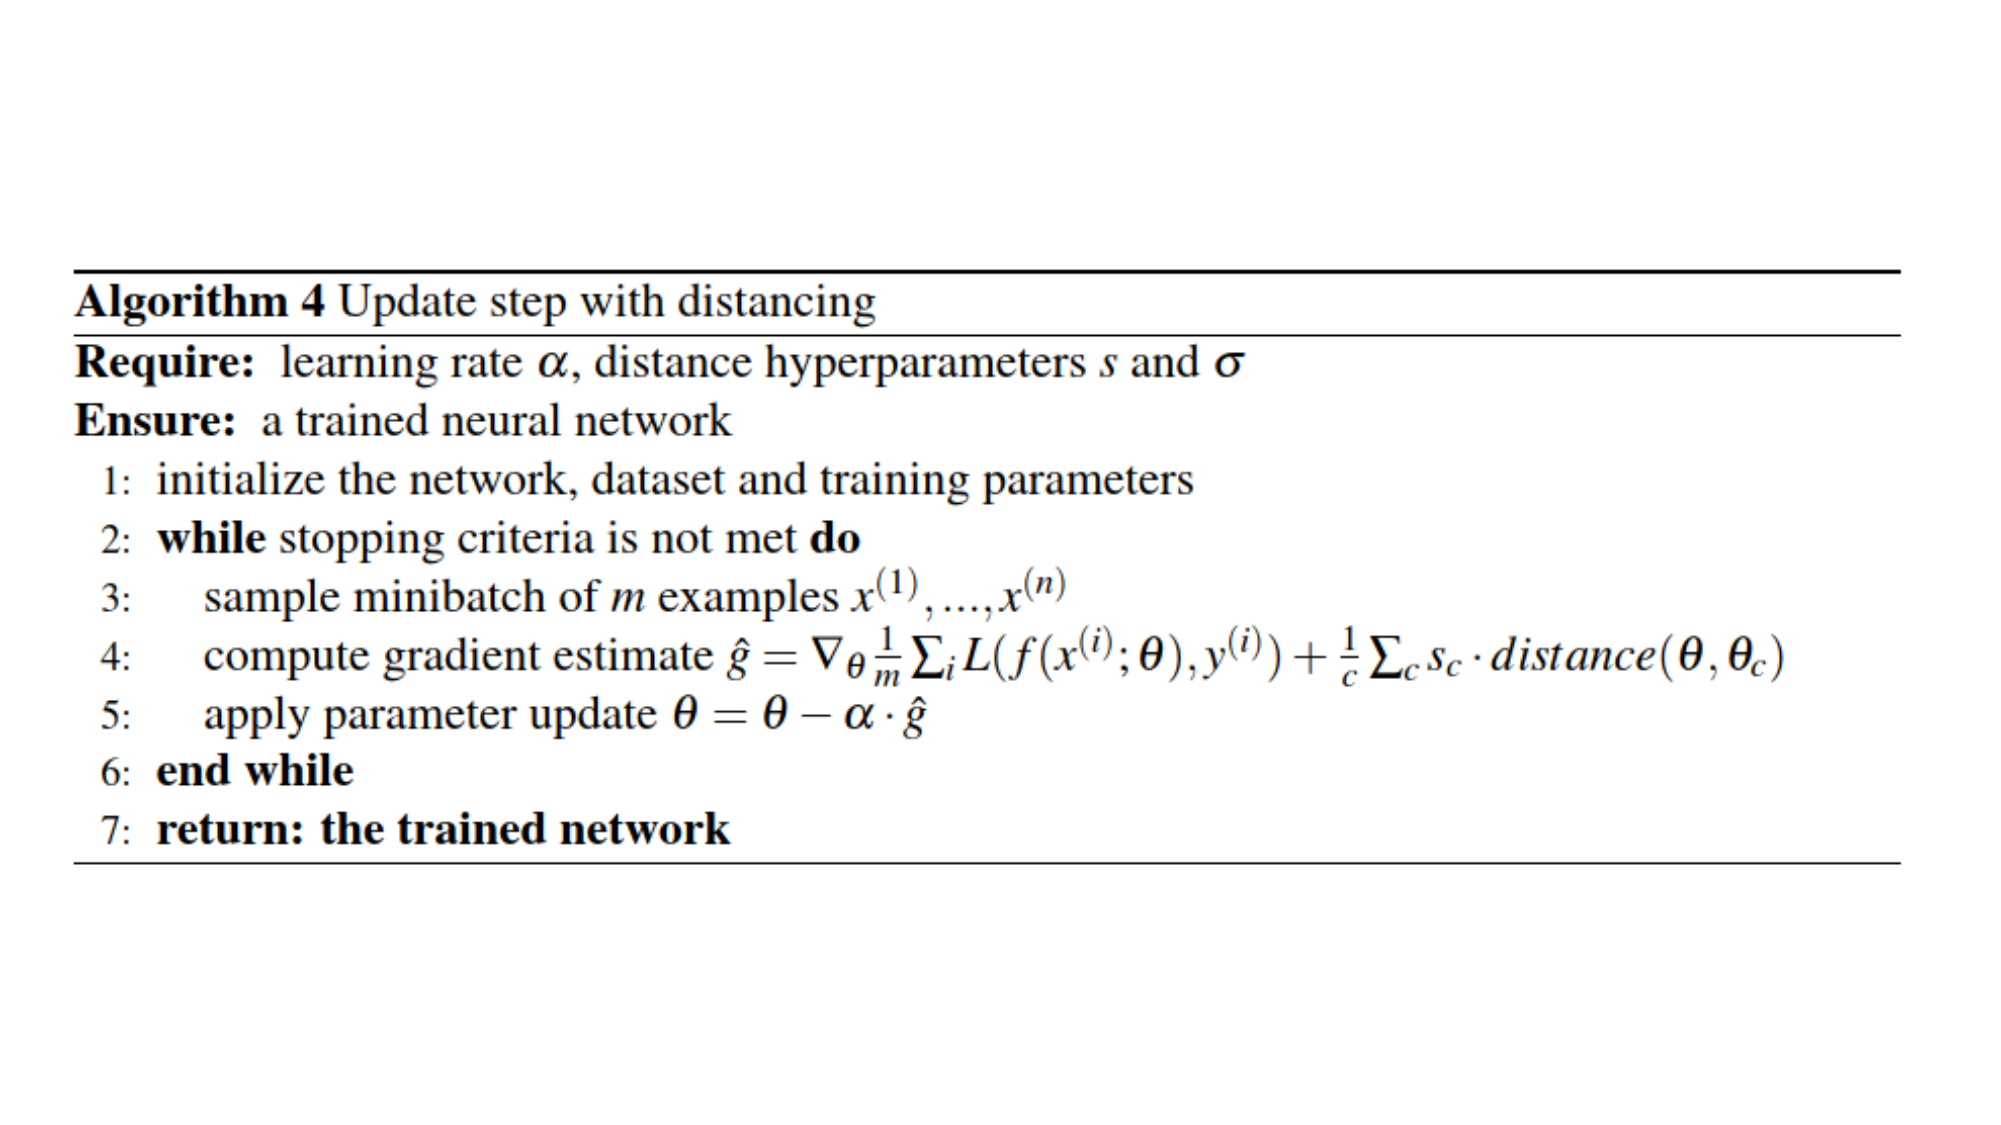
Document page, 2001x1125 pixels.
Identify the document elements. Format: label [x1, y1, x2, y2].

picture [48, 246, 1952, 879]
